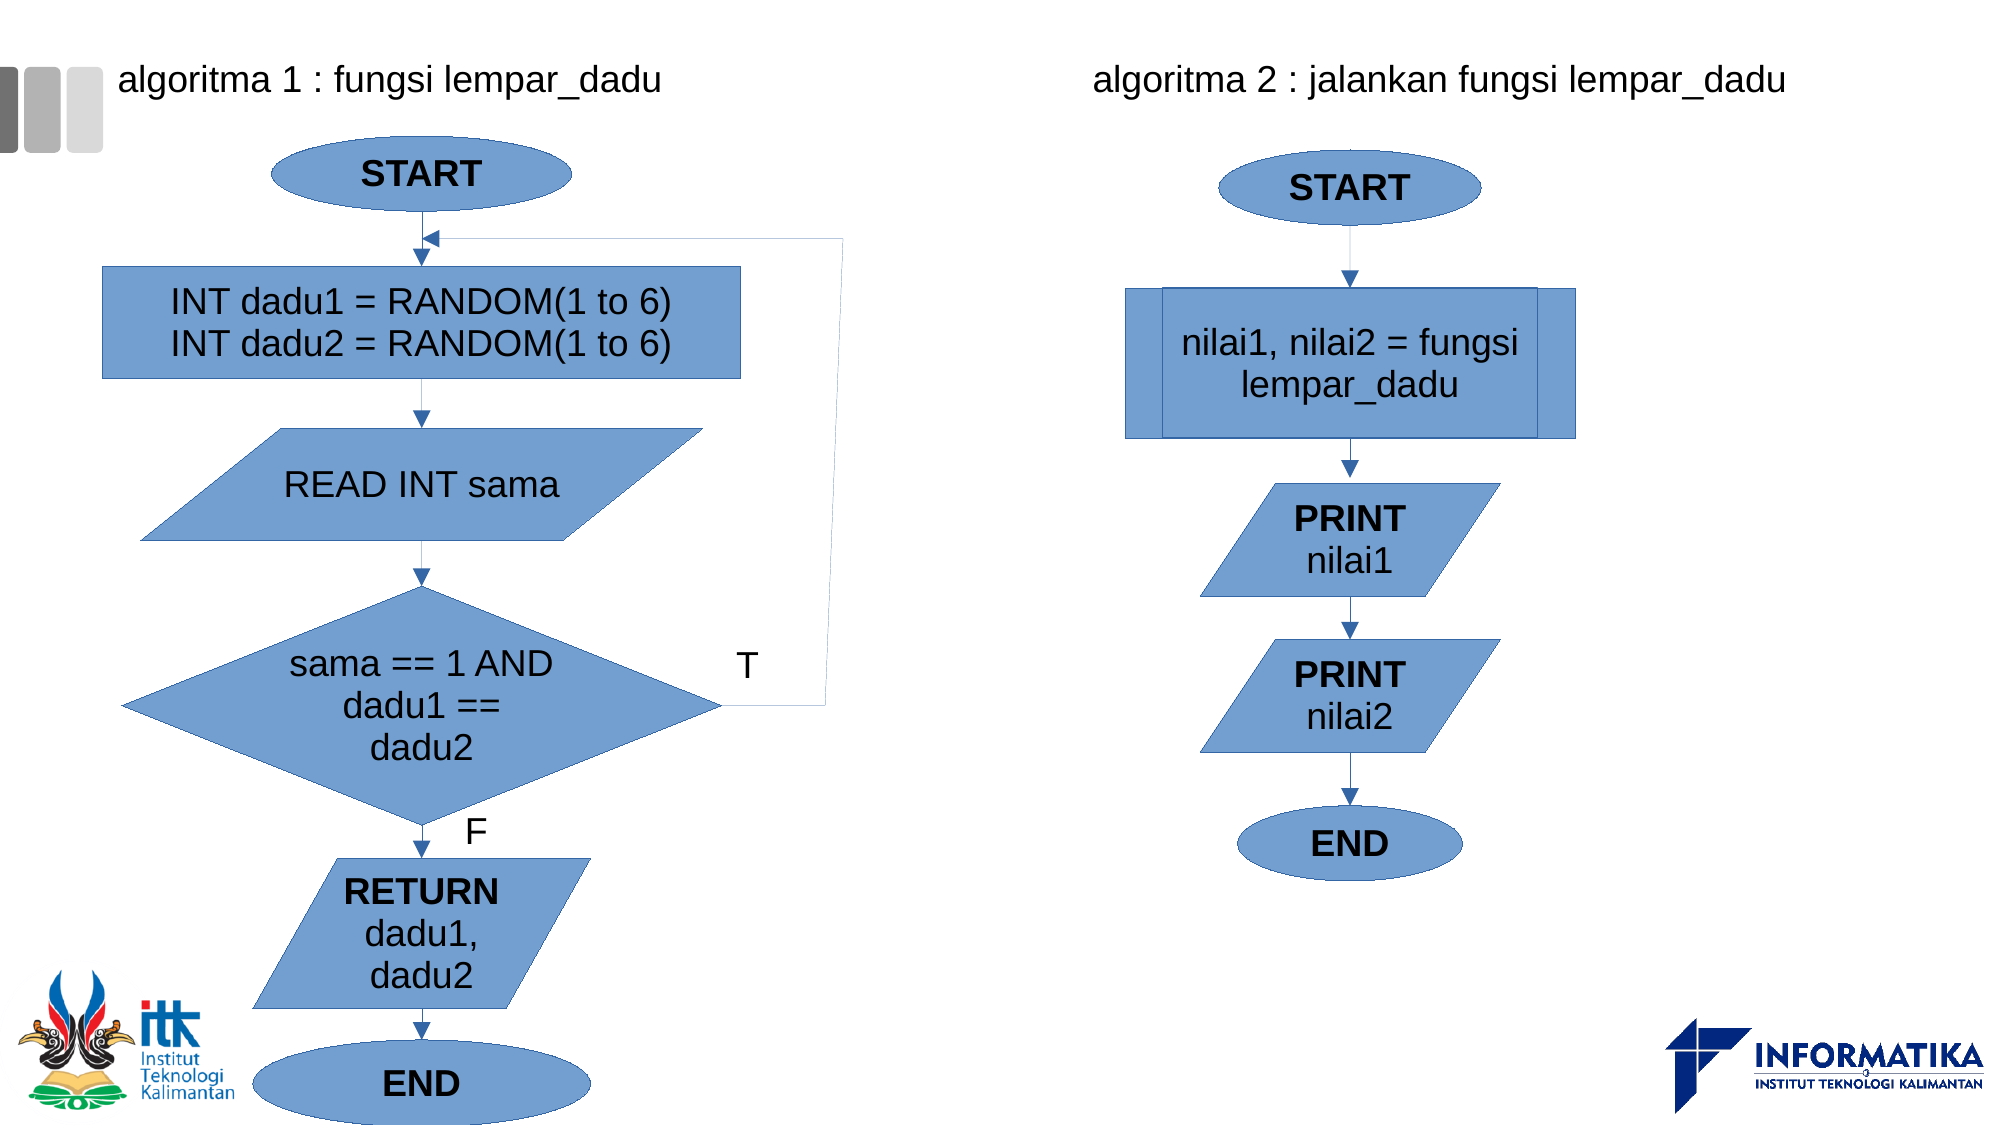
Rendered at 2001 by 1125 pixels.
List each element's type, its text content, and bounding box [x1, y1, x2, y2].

text_box algoritma 1 : fungsi lempar_dadu [102, 51, 713, 150]
text_box RETURN dadu1, dadu2 [252, 858, 591, 1009]
text_box START [271, 150, 572, 212]
text_box READ INT sama [140, 428, 703, 541]
text_box START [1218, 149, 1482, 226]
picture [1664, 1017, 1984, 1114]
text_box END [1237, 805, 1463, 881]
text_box [1538, 288, 1576, 439]
text_box PRINT nilai2 [1200, 639, 1501, 753]
text_box algoritma 2 : jalankan fungsi lempar_dadu [1077, 51, 1838, 150]
text_box nilai1, nilai2 = fungsi lempar_dadu [1162, 288, 1538, 439]
text_box F [450, 802, 526, 858]
text_box sama == 1 AND dadu1 == dadu2 [121, 586, 721, 826]
text_box INT dadu1 = RANDOM(1 to 6) INT dadu2 = RANDOM(1 to 6) [102, 266, 741, 379]
text_box T [721, 637, 797, 713]
text_box PRINT nilai1 [1200, 483, 1501, 597]
text_box END [252, 1039, 591, 1125]
picture [0, 935, 253, 1125]
text_box [1125, 288, 1162, 439]
